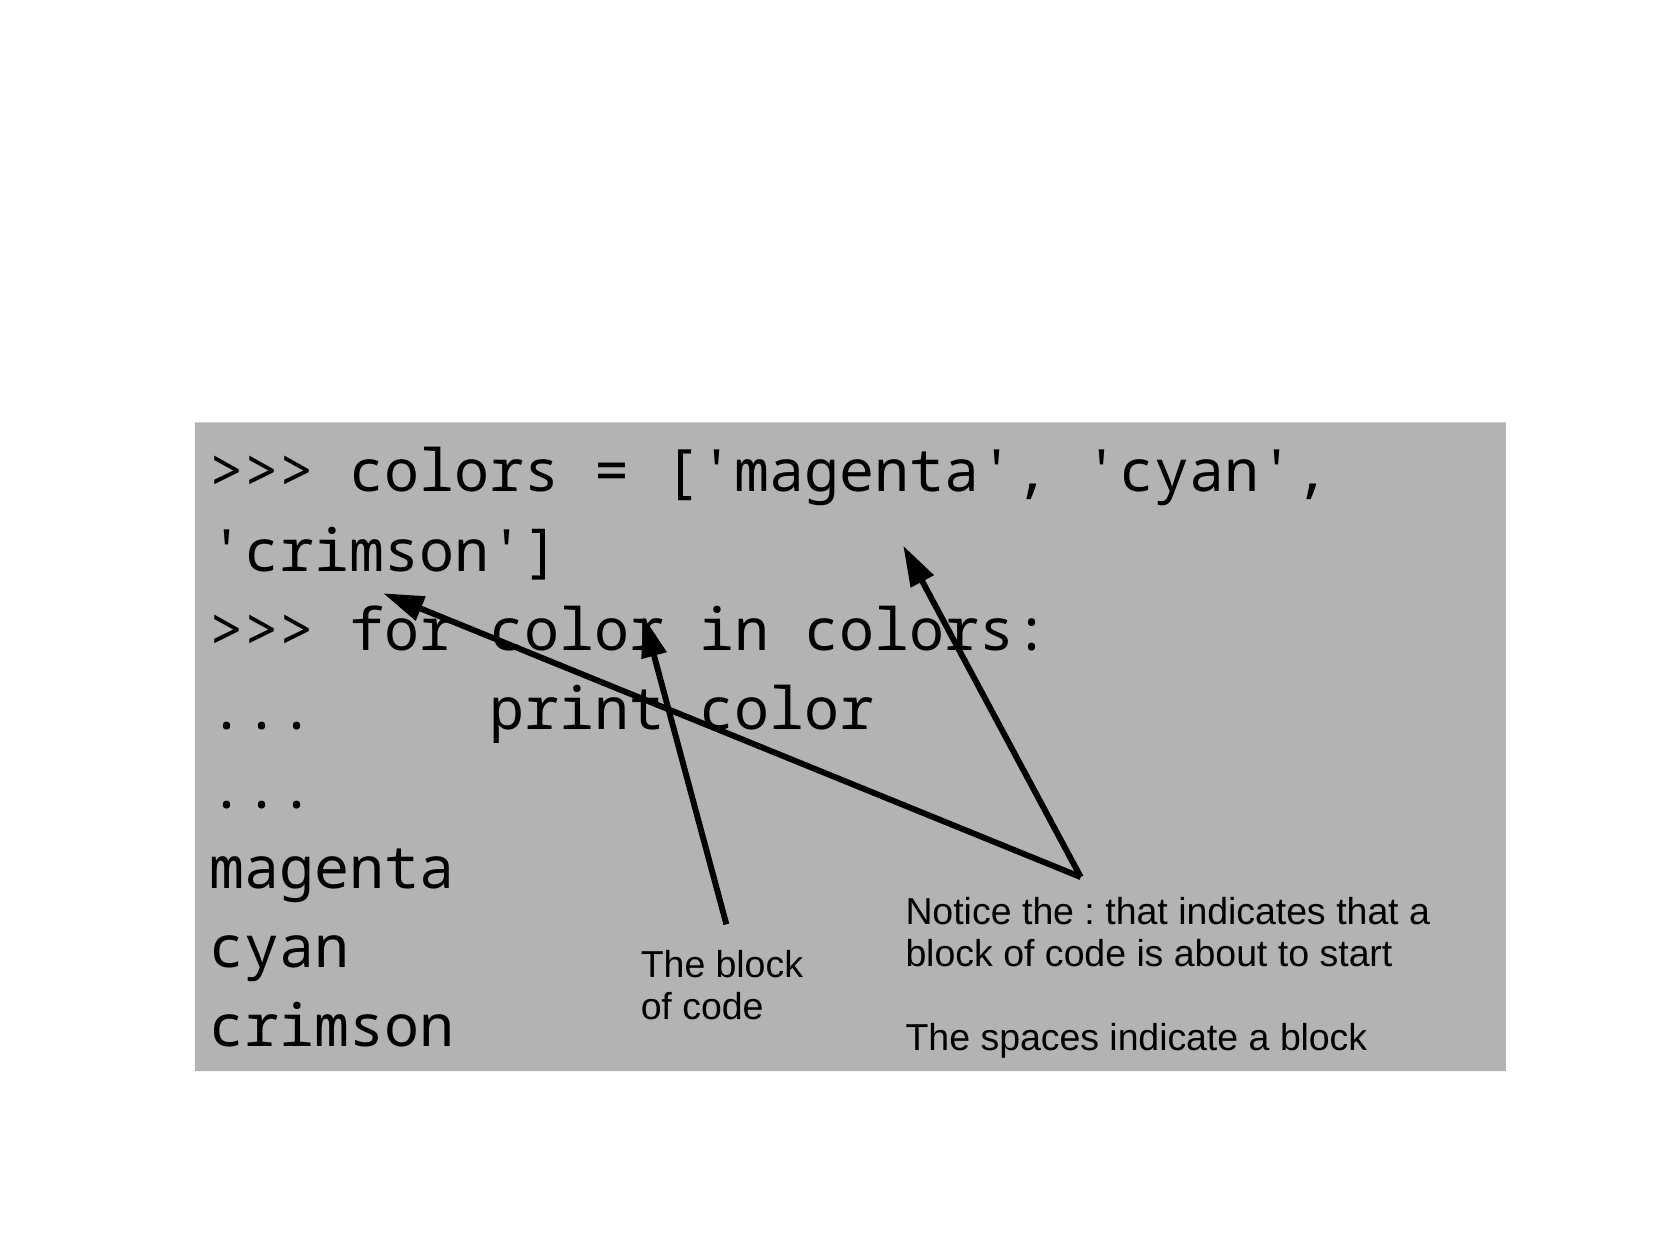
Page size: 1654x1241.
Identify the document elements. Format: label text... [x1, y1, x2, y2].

text_box >>> colors = ['magenta', 'cyan', 'crimson'] >>> for color in colors: ... print color ... magenta cyan crimson [194, 422, 1506, 847]
text_box The block of code [625, 936, 827, 1035]
text_box Notice the : that indicates that a block of code is about to start The spaces indicate a block [890, 882, 1471, 1066]
text_box >>> colors = ['magenta', 'cyan', 'crimson'] >>> for color in colors: ... print color ... magenta cyan crimson [674, 716, 996, 847]
